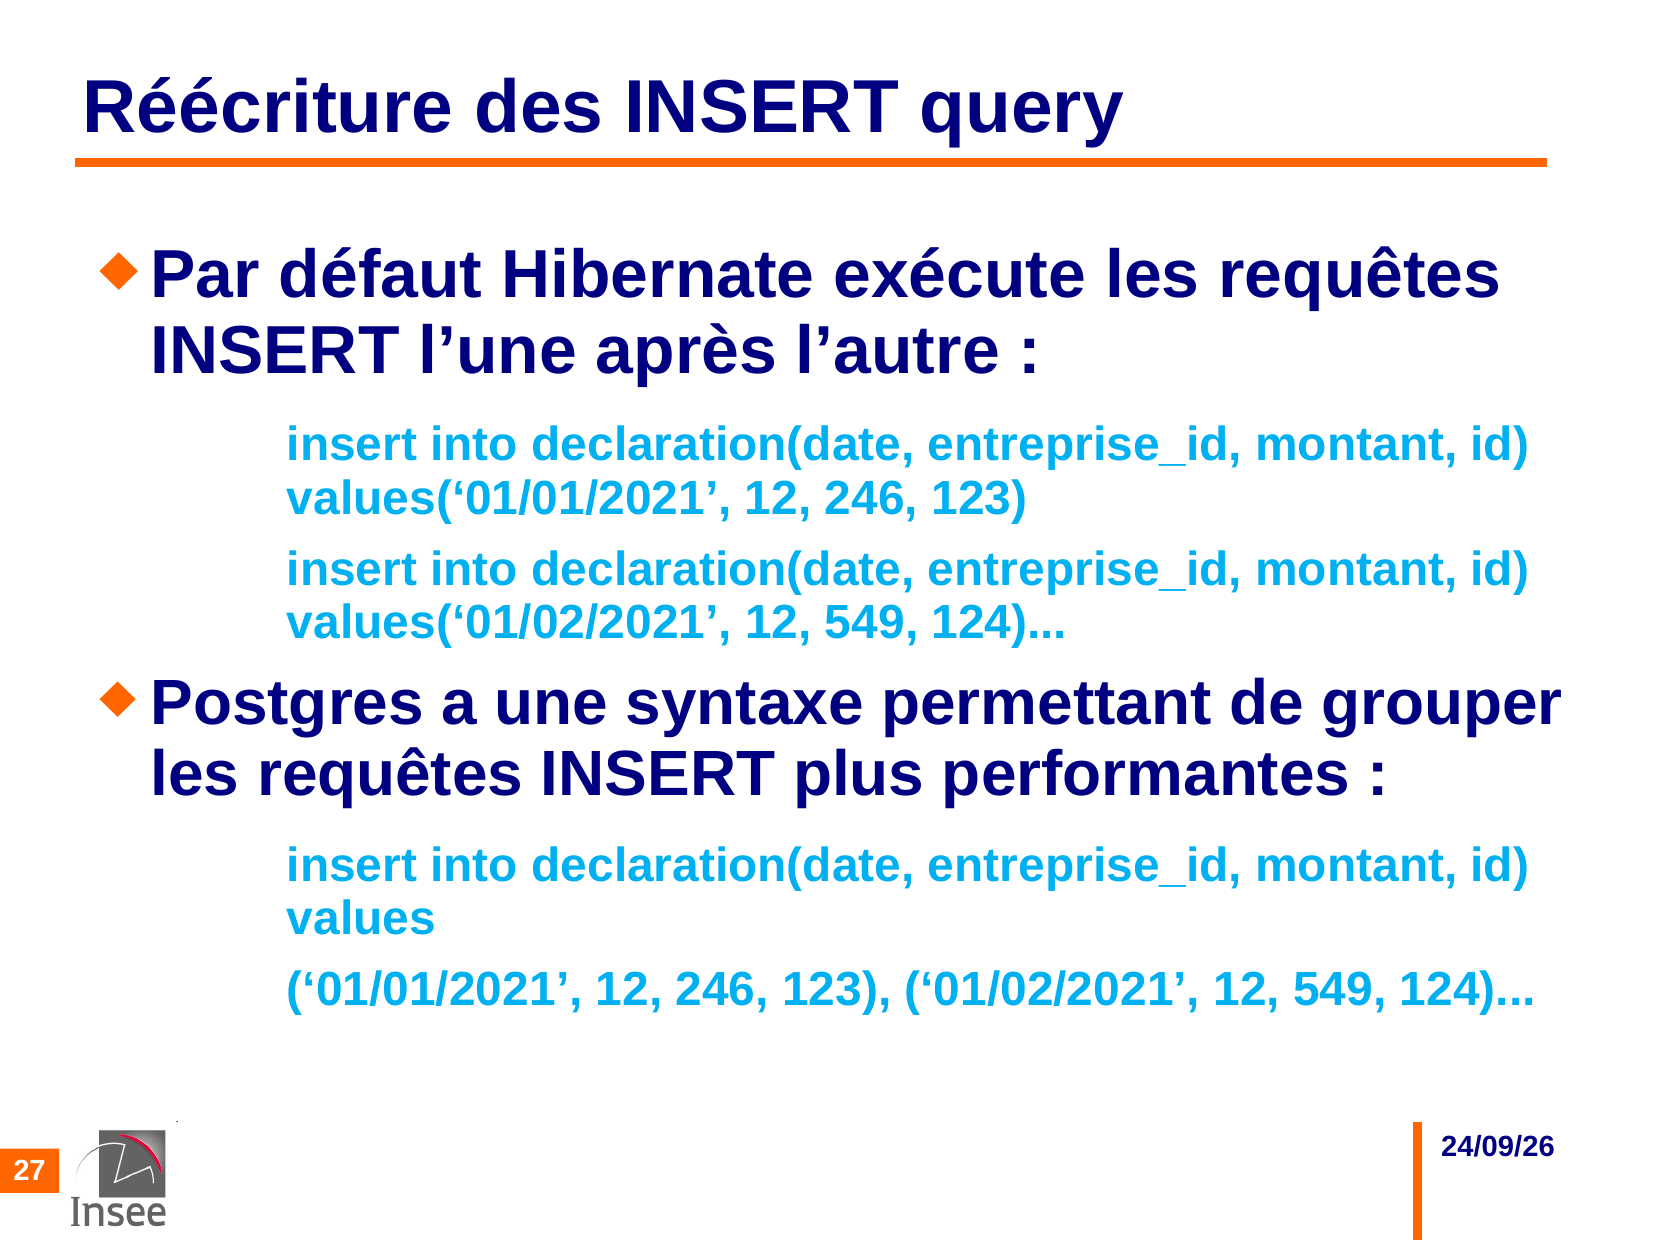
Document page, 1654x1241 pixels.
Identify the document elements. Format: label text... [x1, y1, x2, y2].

list Par défaut Hibernate exécute les requêtes INSERT l’une après l’autre : insert into declaration(date, entreprise_id, montant, id) values(‘01/01/2021’, 12, 246, 123) insert into declaration(date, entreprise_id, montant, id) values(‘01/02/2021’, 12, 549, 124)... Postgres a une syntaxe permettant de grouper les requêtes INSERT plus performantes : insert into declaration(date, entreprise_id, montant, id) values (‘01/01/2021’, 12, 246, 123), (‘01/02/2021’, 12, 549, 124)... [82, 136, 1571, 1087]
title Réécriture des INSERT query [82, 49, 1619, 163]
picture [62, 1121, 178, 1241]
